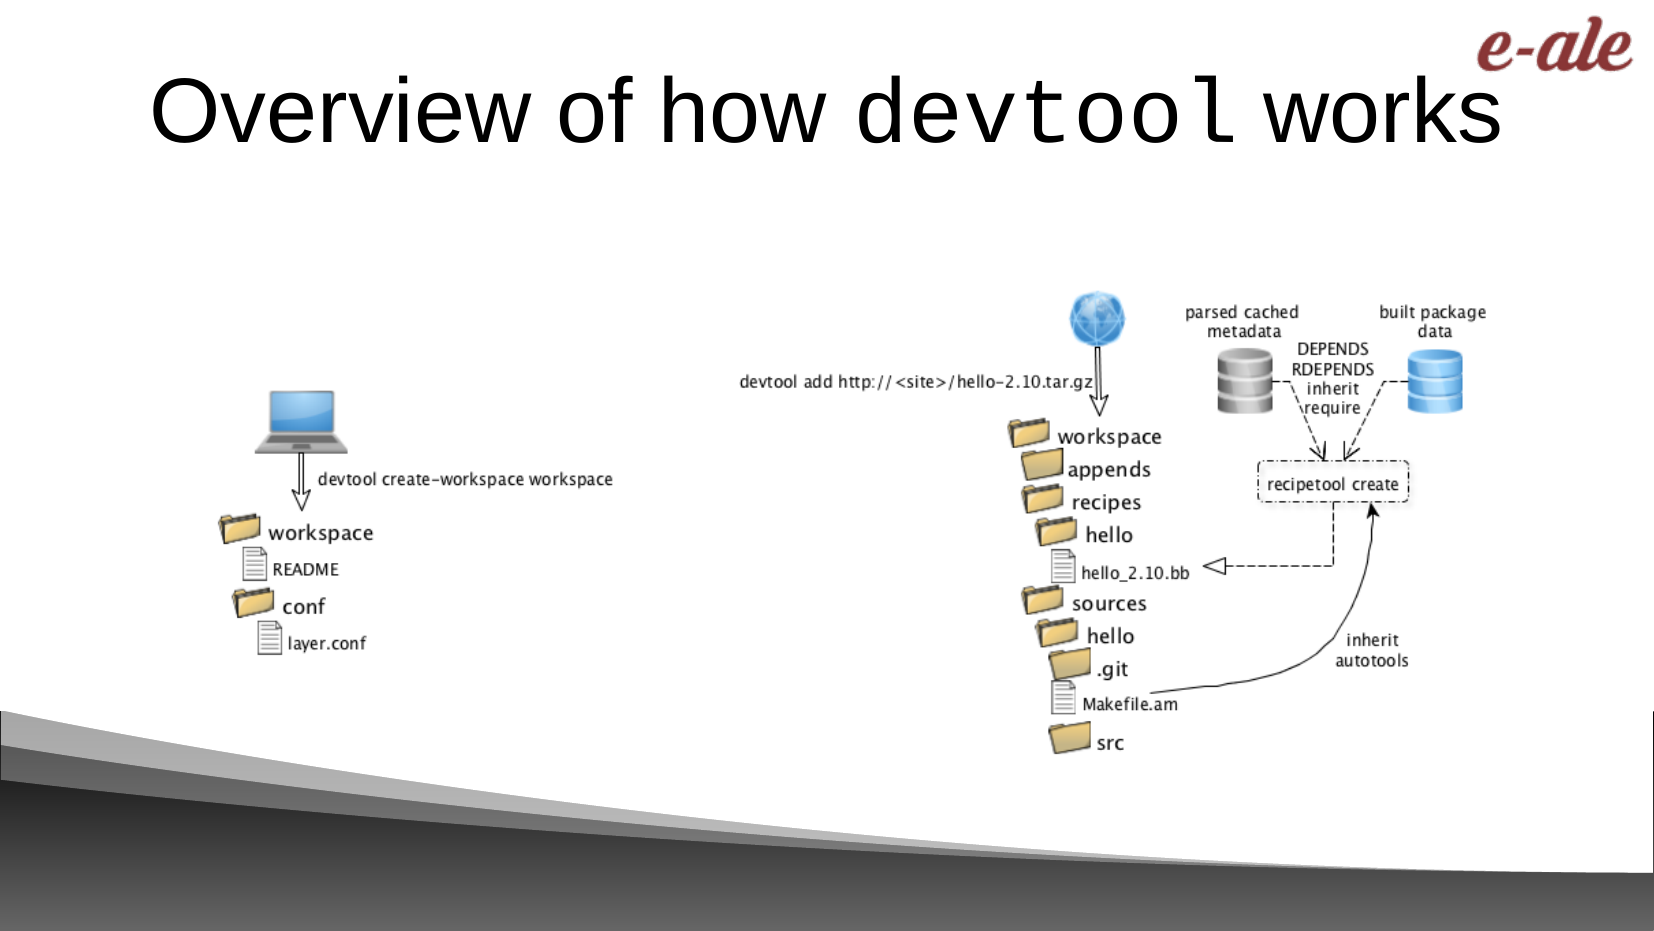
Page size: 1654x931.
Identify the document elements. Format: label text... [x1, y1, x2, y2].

picture [715, 269, 1516, 776]
picture [165, 369, 637, 677]
picture [1475, 15, 1636, 74]
title Overview of how devtool works [82, 37, 1571, 193]
